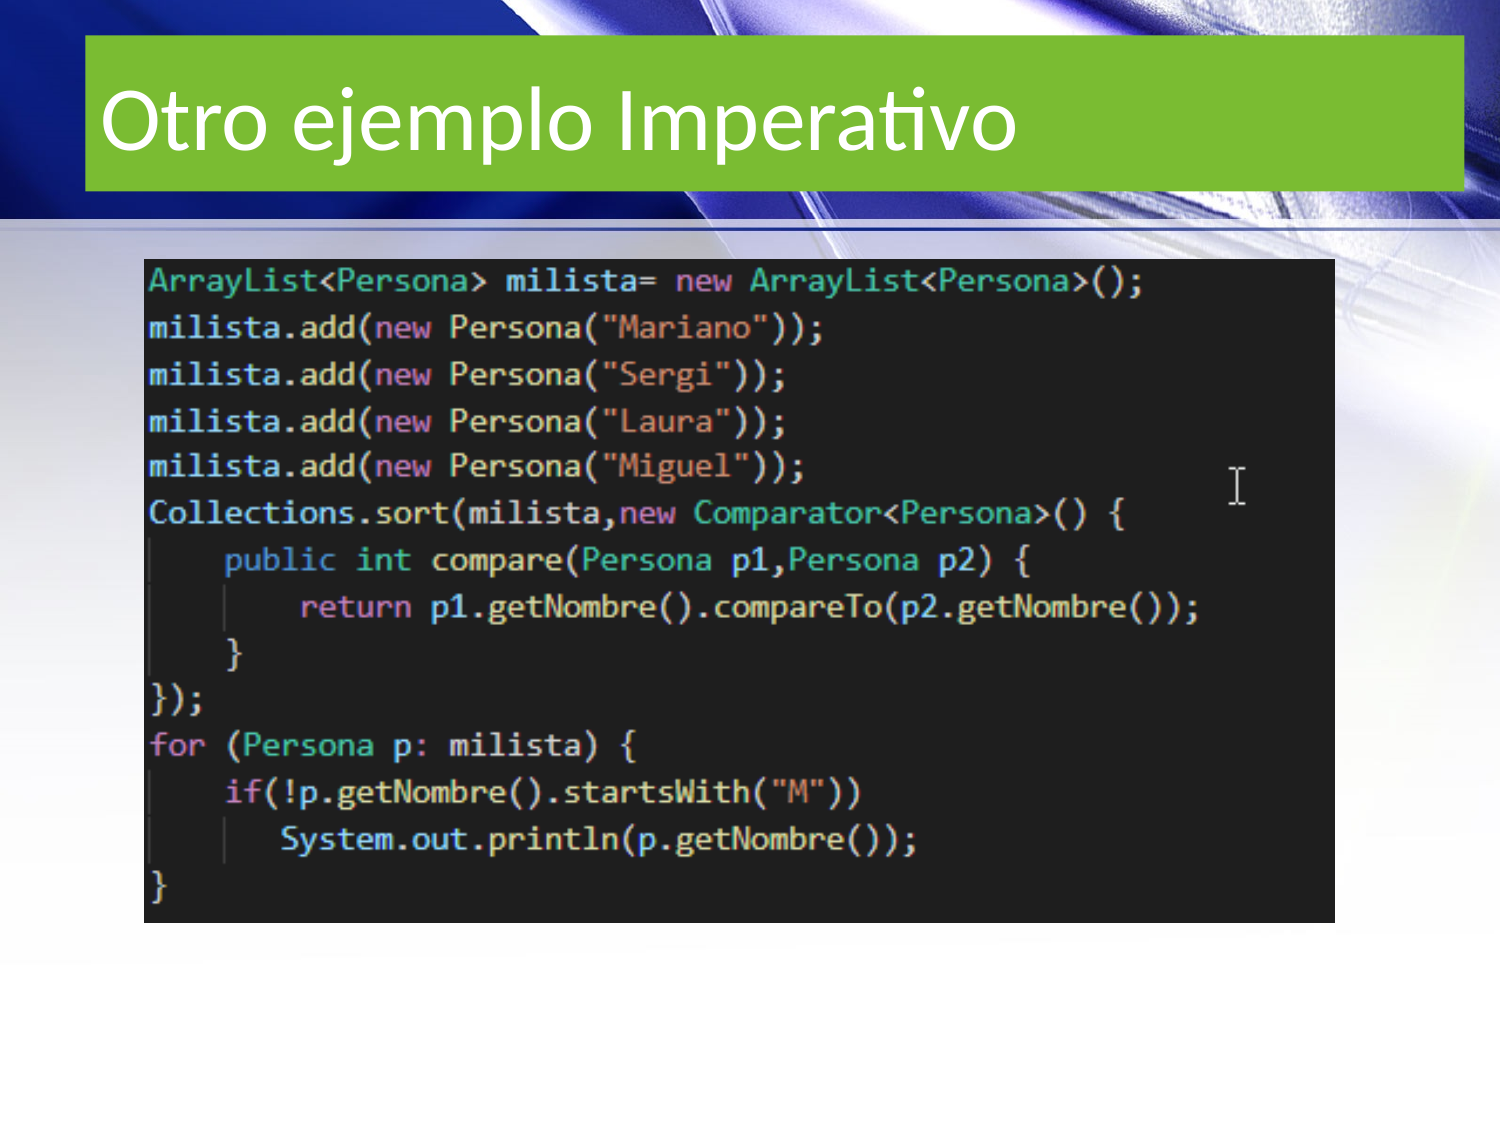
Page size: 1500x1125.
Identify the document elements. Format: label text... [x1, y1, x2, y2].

text_box Otro ejemplo Imperativo [85, 35, 1465, 192]
picture [0, 0, 1500, 1125]
